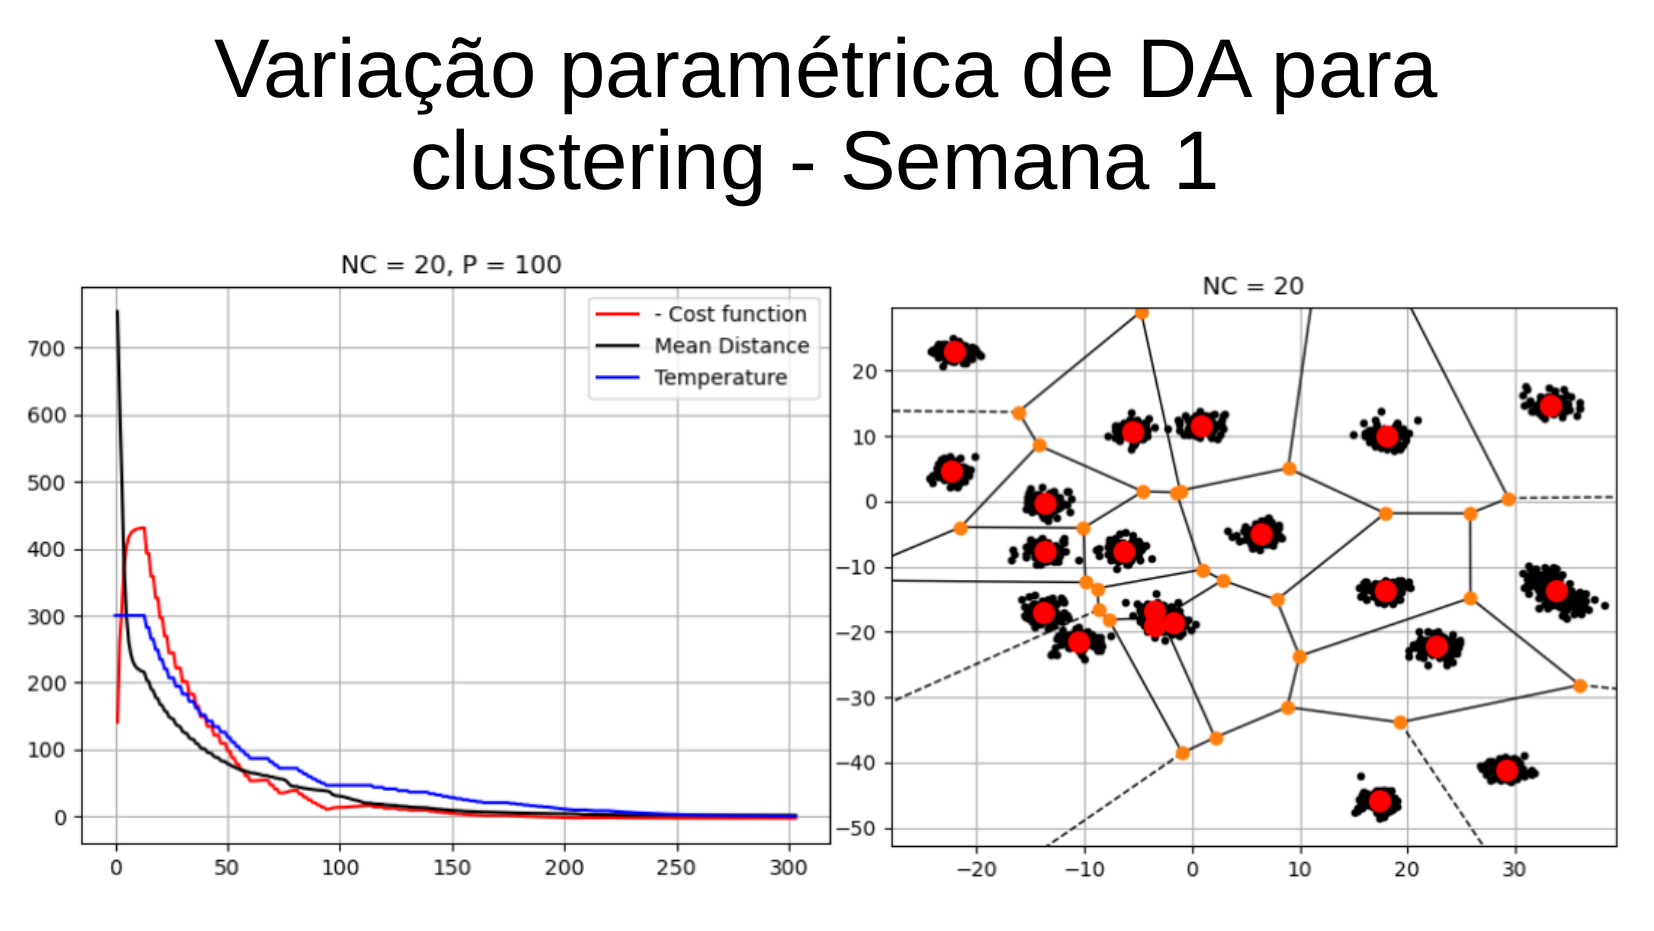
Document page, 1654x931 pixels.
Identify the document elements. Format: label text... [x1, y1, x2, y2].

picture [23, 236, 1628, 892]
title Variação paramétrica de DA para clustering - Semana 1 [82, 21, 1571, 208]
